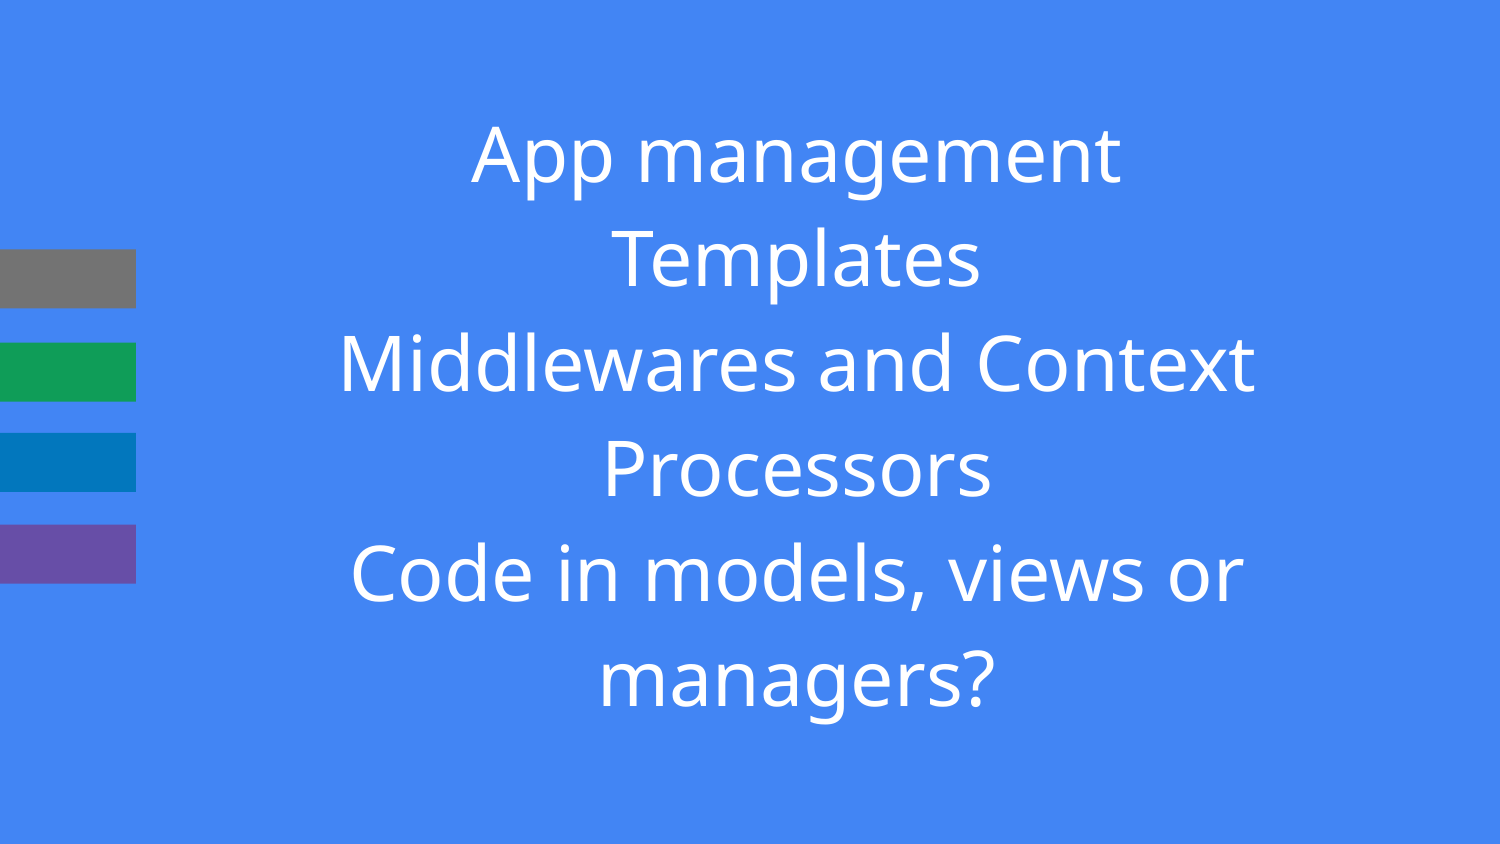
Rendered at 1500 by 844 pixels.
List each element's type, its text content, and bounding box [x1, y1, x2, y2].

text_box [0, 524, 136, 584]
text_box [0, 249, 136, 309]
text_box [0, 432, 136, 492]
title App management Templates Middlewares and Context Processors Code in models, views or managers? [127, 58, 1468, 771]
text_box [0, 342, 136, 402]
